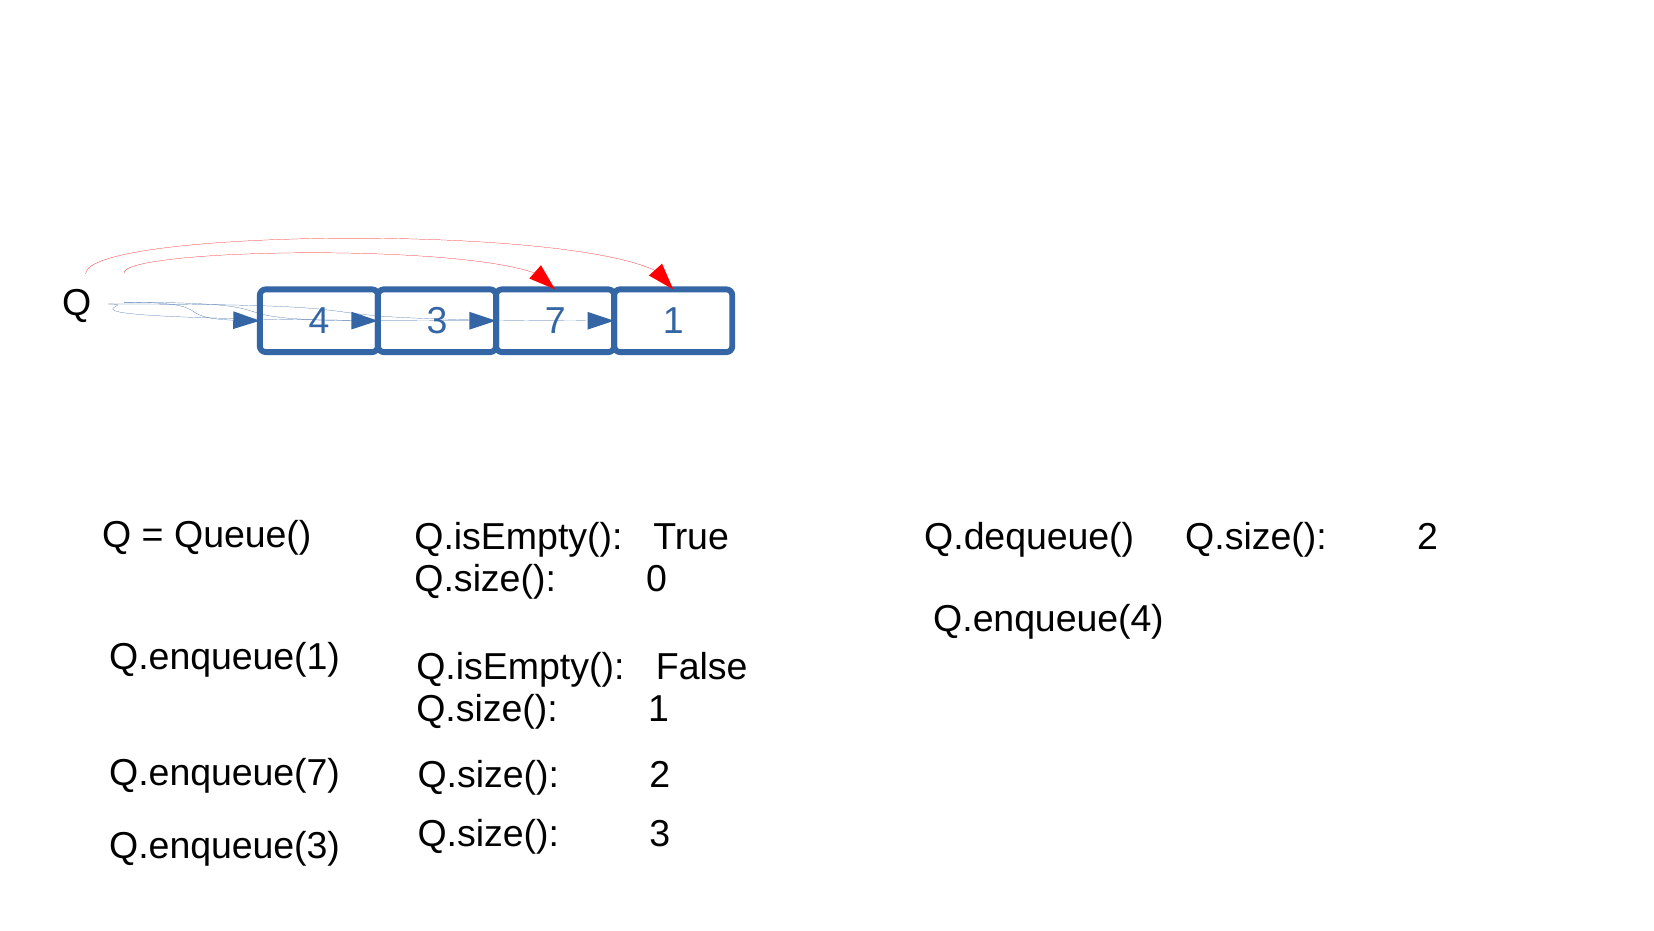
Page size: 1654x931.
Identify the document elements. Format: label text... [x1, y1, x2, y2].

text_box Q.size(): 3 [402, 805, 686, 863]
text_box 4 [259, 314, 284, 319]
text_box Q [47, 273, 125, 331]
text_box Q = Queue() [87, 505, 327, 563]
text_box 3 [379, 321, 497, 353]
text_box Q.isEmpty(): True Q.size(): 0 [399, 507, 745, 607]
text_box 4 [259, 320, 378, 353]
text_box Q.size(): 2 [402, 746, 686, 804]
text_box Q [114, 305, 125, 312]
text_box 4 [259, 289, 378, 315]
text_box 7 [497, 289, 615, 353]
text_box Q.enqueue(1) [94, 628, 355, 686]
text_box 3 [380, 289, 497, 319]
text_box 4 [364, 315, 378, 320]
text_box 4 [259, 306, 351, 320]
text_box Q.isEmpty(): False Q.size(): 1 [401, 637, 763, 737]
text_box Q.enqueue(7) [94, 744, 355, 801]
text_box Q.dequeue() [909, 507, 1150, 565]
text_box 1 [615, 289, 733, 353]
text_box Q.enqueue(3) [94, 817, 355, 875]
text_box Q.size(): 2 [1170, 507, 1453, 565]
text_box Q.enqueue(4) [918, 590, 1179, 648]
